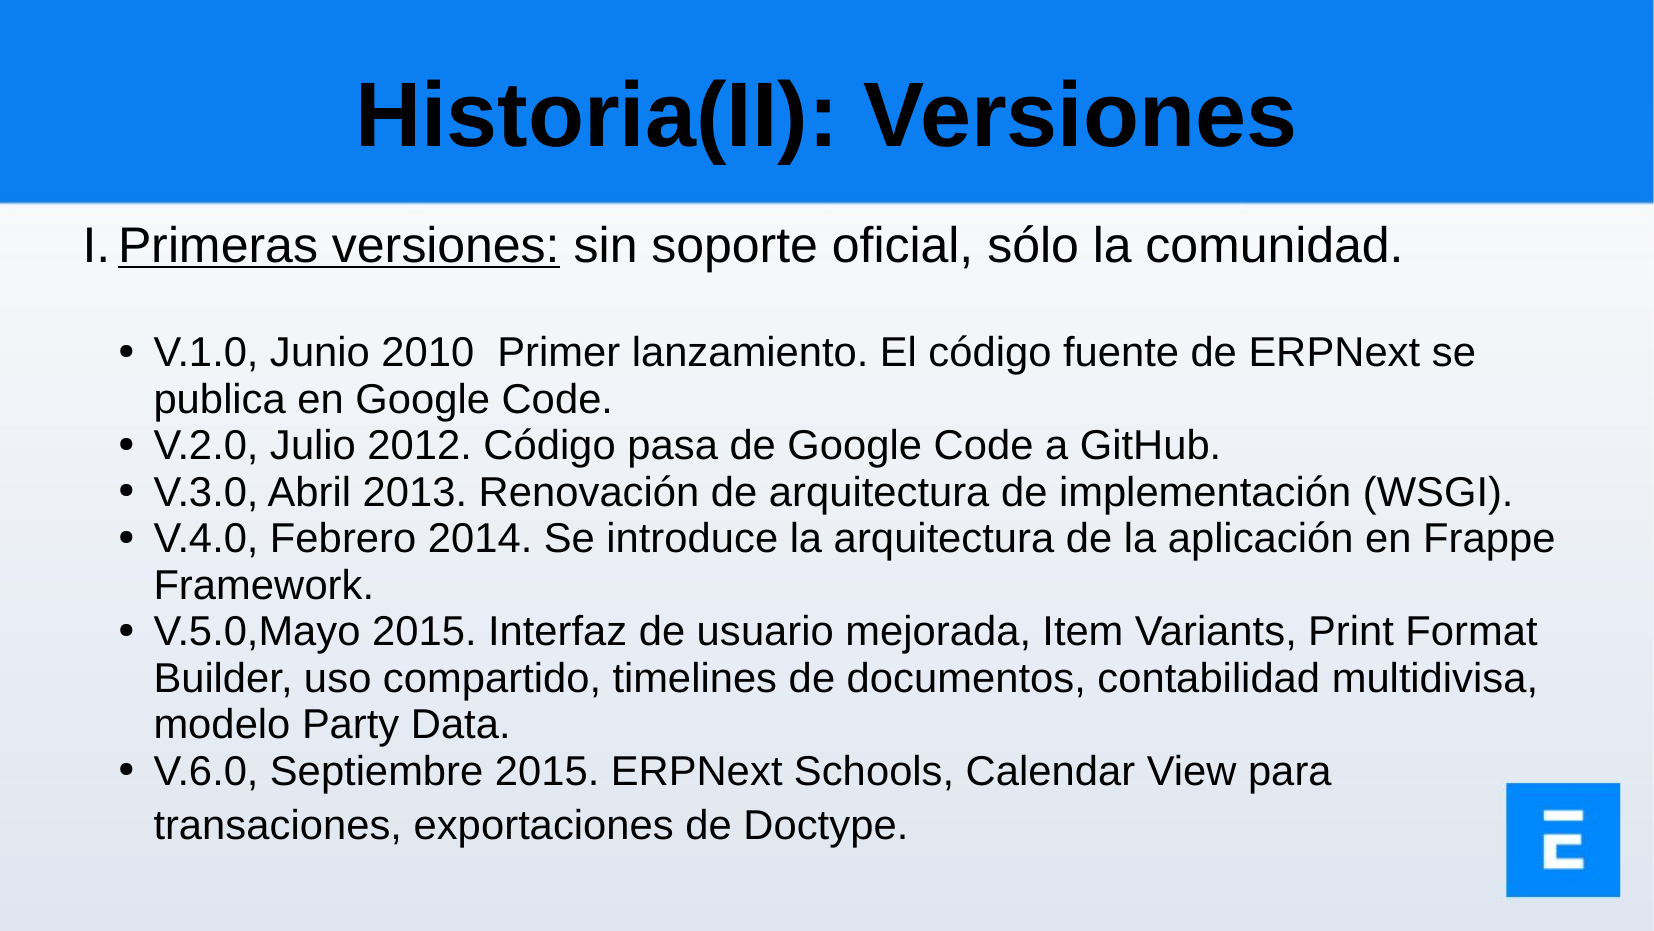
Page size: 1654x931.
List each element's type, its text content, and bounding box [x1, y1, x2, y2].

subtitle Primeras versiones: sin soporte oficial, sólo la comunidad. V.1.0, Junio 2010 Primer lanzamiento. El código fuente de ERPNext se publica en Google Code. V.2.0, Julio 2012. Código pasa de Google Code a GitHub. V.3.0, Abril 2013. Renovación de arquitectura de implementación (WSGI). V.4.0, Febrero 2014. Se introduce la arquitectura de la aplicación en Frappe Framework. V.5.0,Mayo 2015. Interfaz de usuario mejorada, Item Variants, Print Format Builder, uso compartido, timelines de documentos, contabilidad multidivisa, modelo Party Data. V.6.0, Septiembre 2015. ERPNext Schools, Calendar View para transaciones, exportaciones de Doctype. [82, 217, 1571, 931]
title Historia(II): Versiones [82, 37, 1571, 193]
picture [0, 0, 1654, 931]
